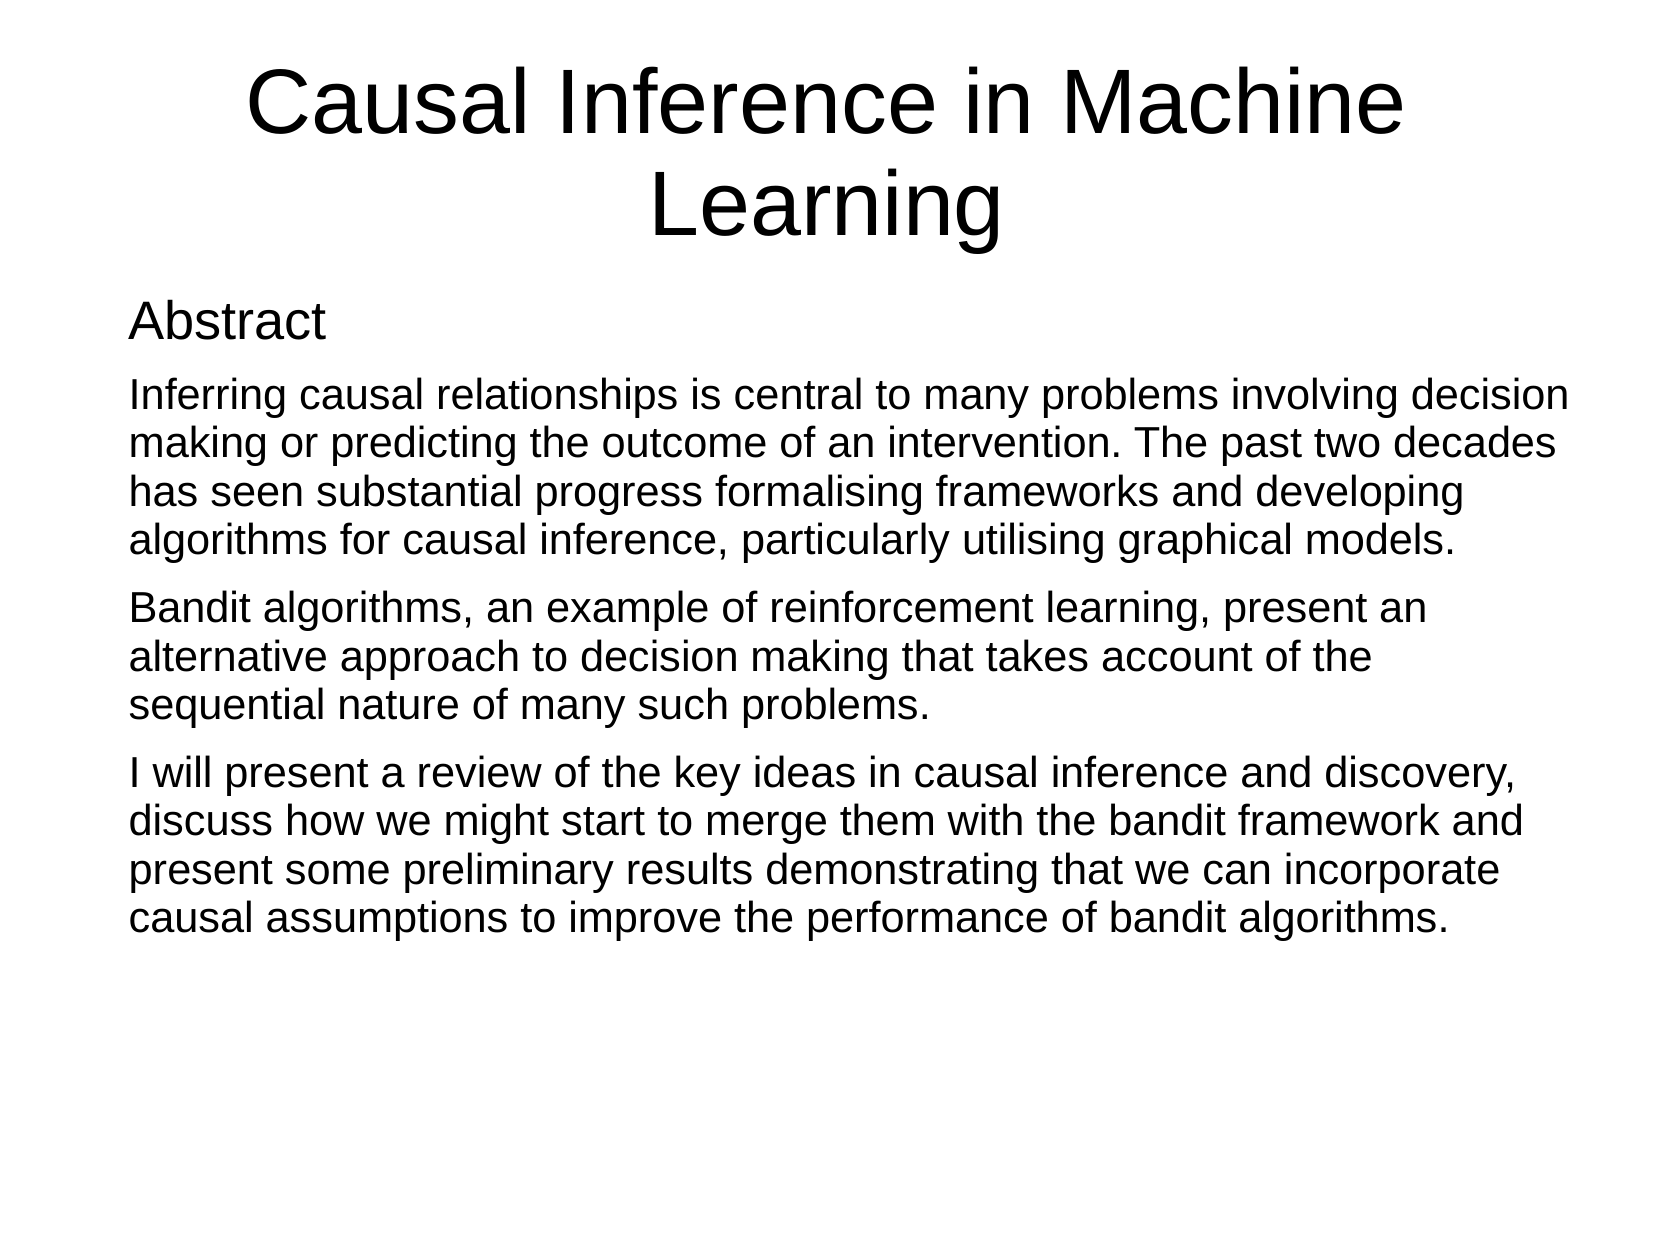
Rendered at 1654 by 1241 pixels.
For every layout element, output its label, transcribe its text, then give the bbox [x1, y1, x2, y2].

title Causal Inference in Machine Learning [82, 49, 1571, 257]
list Abstract Inferring causal relationships is central to many problems involving decision making or predicting the outcome of an intervention. The past two decades has seen substantial progress formalising frameworks and developing algorithms for causal inference, particularly utilising graphical models. Bandit algorithms, an example of reinforcement learning, present an alternative approach to decision making that takes account of the sequential nature of many such problems. I will present a review of the key ideas in causal inference and discovery, discuss how we might start to merge them with the bandit framework and present some preliminary results demonstrating that we can incorporate causal assumptions to improve the performance of bandit algorithms. [82, 290, 1571, 1010]
